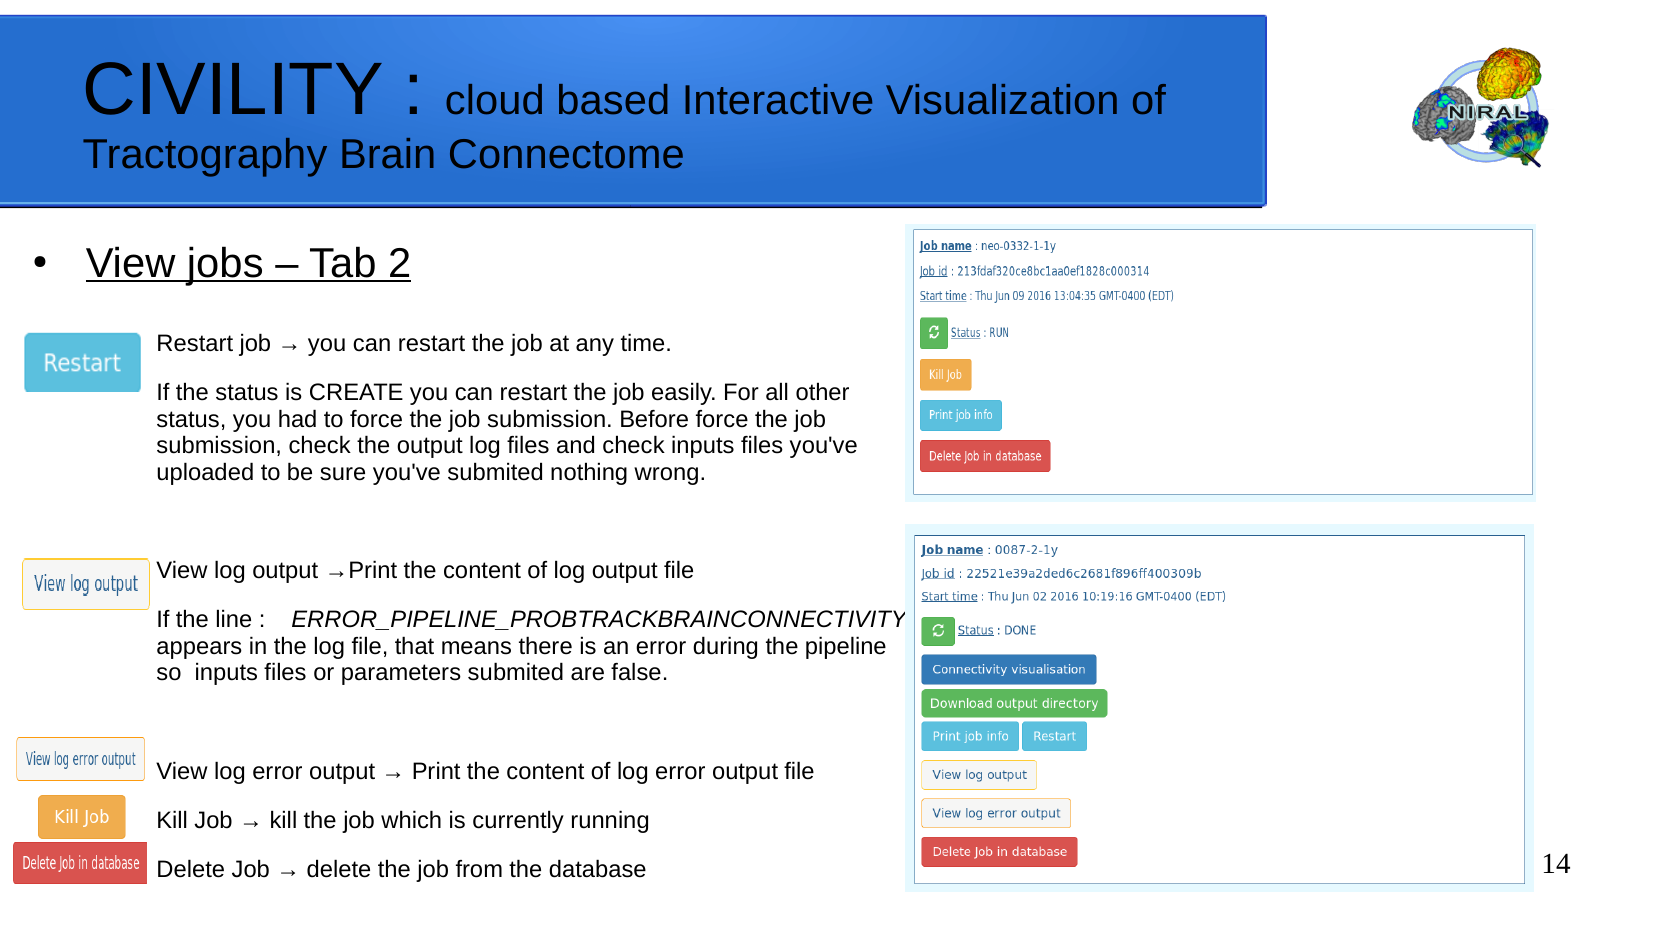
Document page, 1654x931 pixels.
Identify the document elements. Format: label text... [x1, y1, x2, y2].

title CIVILITY : cloud based Interactive Visualization of Tractography Brain Connectome [82, 35, 1235, 189]
picture [11, 793, 147, 886]
picture [0, 13, 1270, 212]
picture [19, 554, 151, 614]
picture [21, 329, 142, 392]
list View jobs – Tab 2 [15, 240, 905, 331]
picture [15, 734, 146, 782]
picture [1395, 20, 1576, 196]
picture [905, 524, 1534, 892]
picture [905, 224, 1536, 502]
text_box Restart job → you can restart the job at any time. If the status is CREATE you can restart the job easily. For all other status, you had to force the job submission. Before force the job submission, check the output log files and check inputs files you've uploaded to be sure you've submited nothing wrong. View log output →Print the content of log output file If the line : ERROR_PIPELINE_PROBTRACKBRAINCONNECTIVITY appears in the log file, that means there is an error during the pipeline so inputs files or parameters submited are false. View log error output → Print the content of log error output file Kill Job → kill the job which is currently running Delete Job → delete the job from the database [21, 330, 916, 886]
